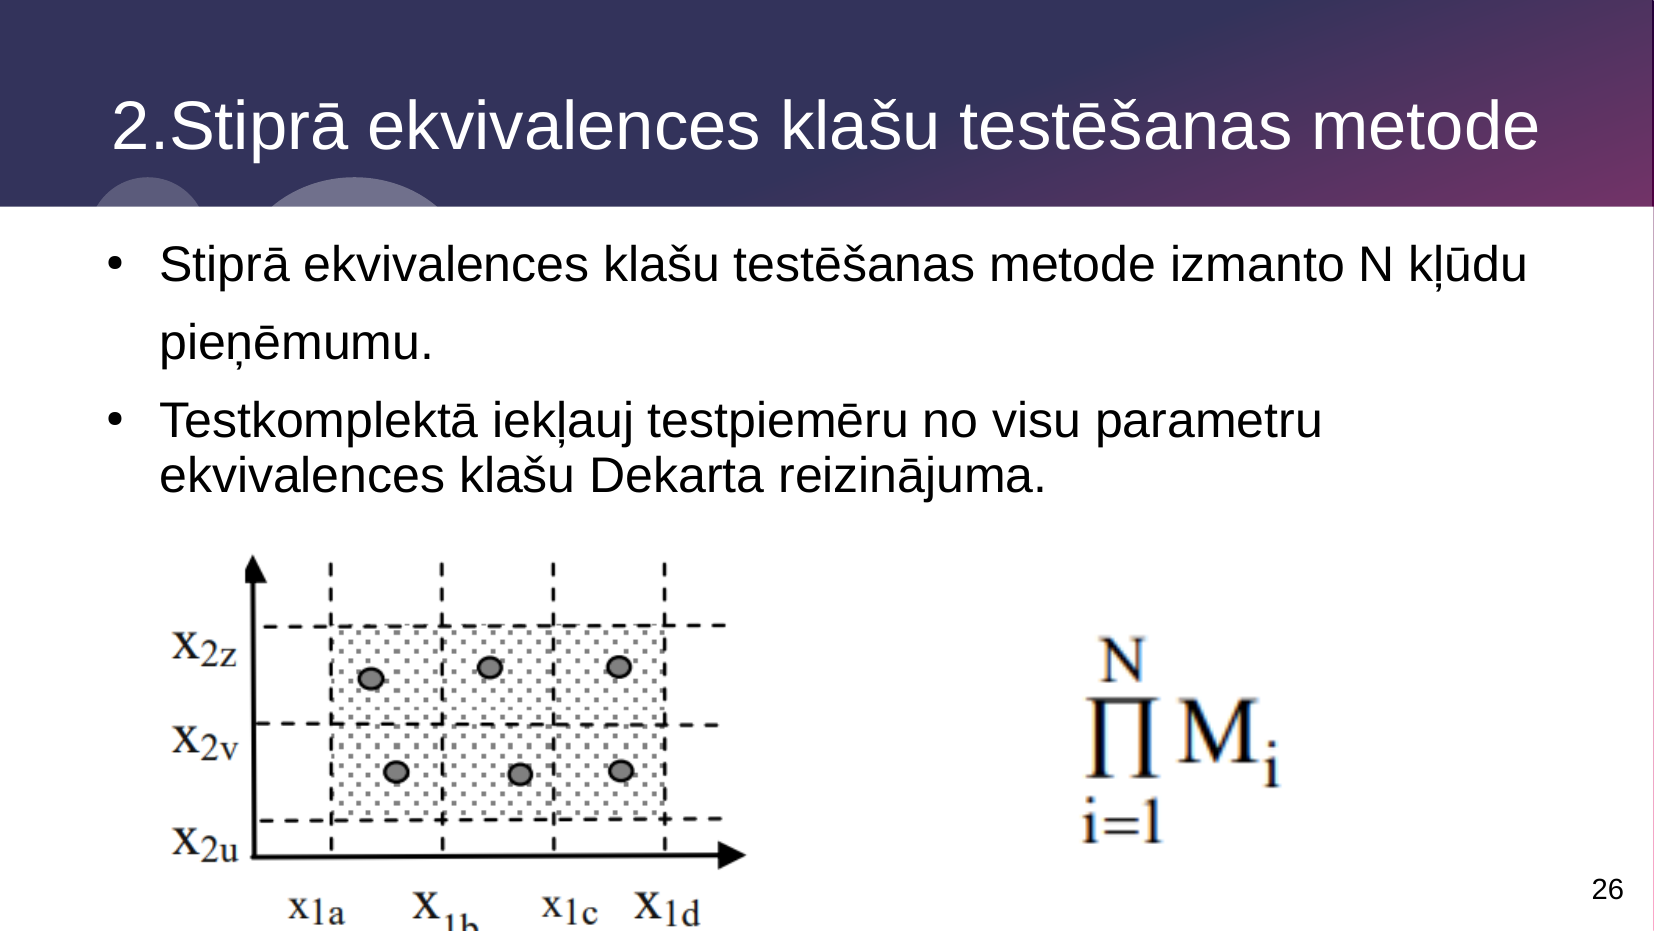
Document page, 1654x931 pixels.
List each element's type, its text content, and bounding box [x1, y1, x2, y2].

list Stiprā ekvivalences klašu testēšanas metode izmanto N kļūdu pieņēmumu. Testkomplektā iekļauj testpiemēru no visu parametru ekvivalences klašu Dekarta reizinājuma. [88, 236, 1565, 827]
picture [1050, 587, 1313, 909]
title 2.Stiprā ekvivalences klašu testēšanas metode [88, 44, 1565, 207]
picture [150, 827, 779, 931]
